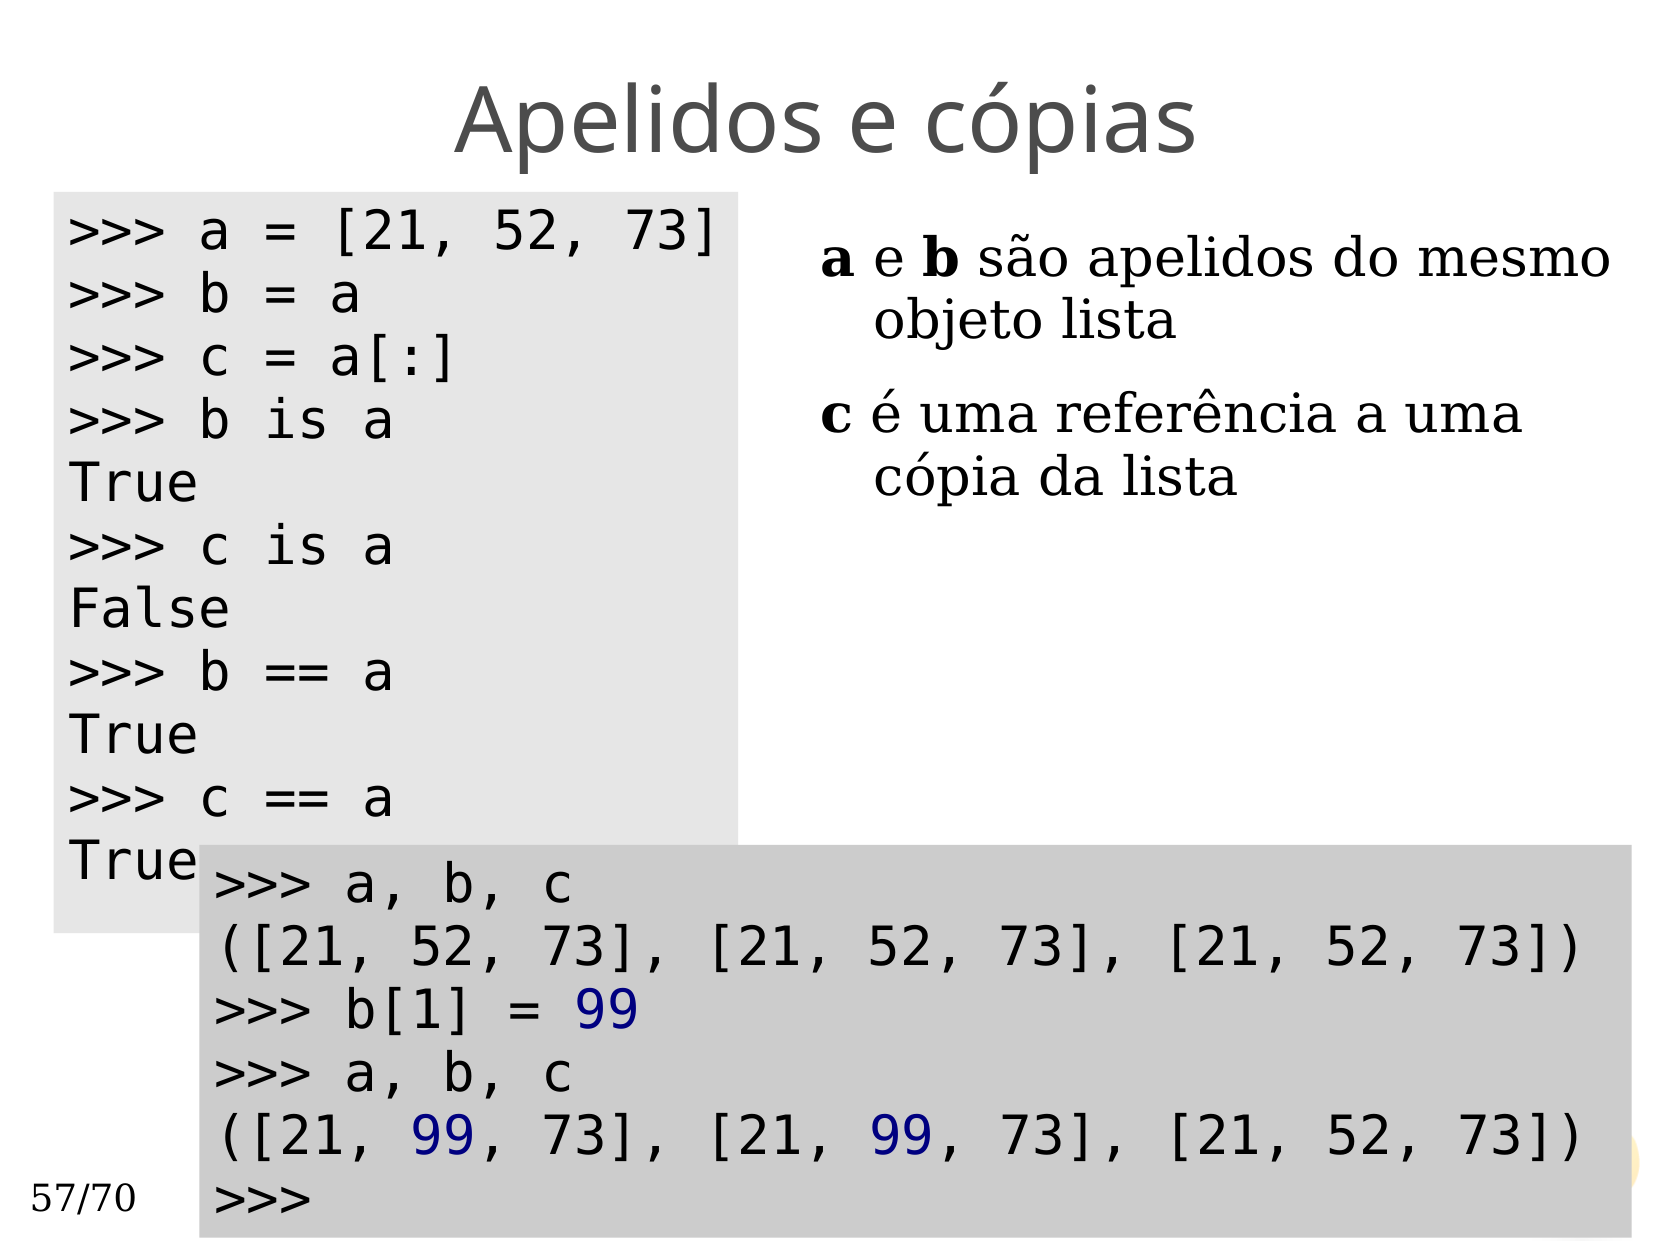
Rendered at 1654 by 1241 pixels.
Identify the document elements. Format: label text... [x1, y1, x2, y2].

text_box >>> a = [21, 52, 73] >>> b = a >>> c = a[:] >>> b is a True >>> c is a False >>> b == a True >>> c == a True [53, 191, 739, 934]
text_box >>> a, b, c ([21, 52, 73], [21, 52, 73], [21, 52, 73]) >>> b[1] = 99 >>> a, b, c ([21, 99, 73], [21, 99, 73], [21, 52, 73]) >>> [199, 844, 1632, 1238]
list a e b são apelidos do mesmo objeto lista c é uma referência a uma cópia da lista [802, 225, 1625, 844]
title Apelidos e cópias [82, 13, 1571, 222]
picture [1340, 1084, 1654, 1241]
